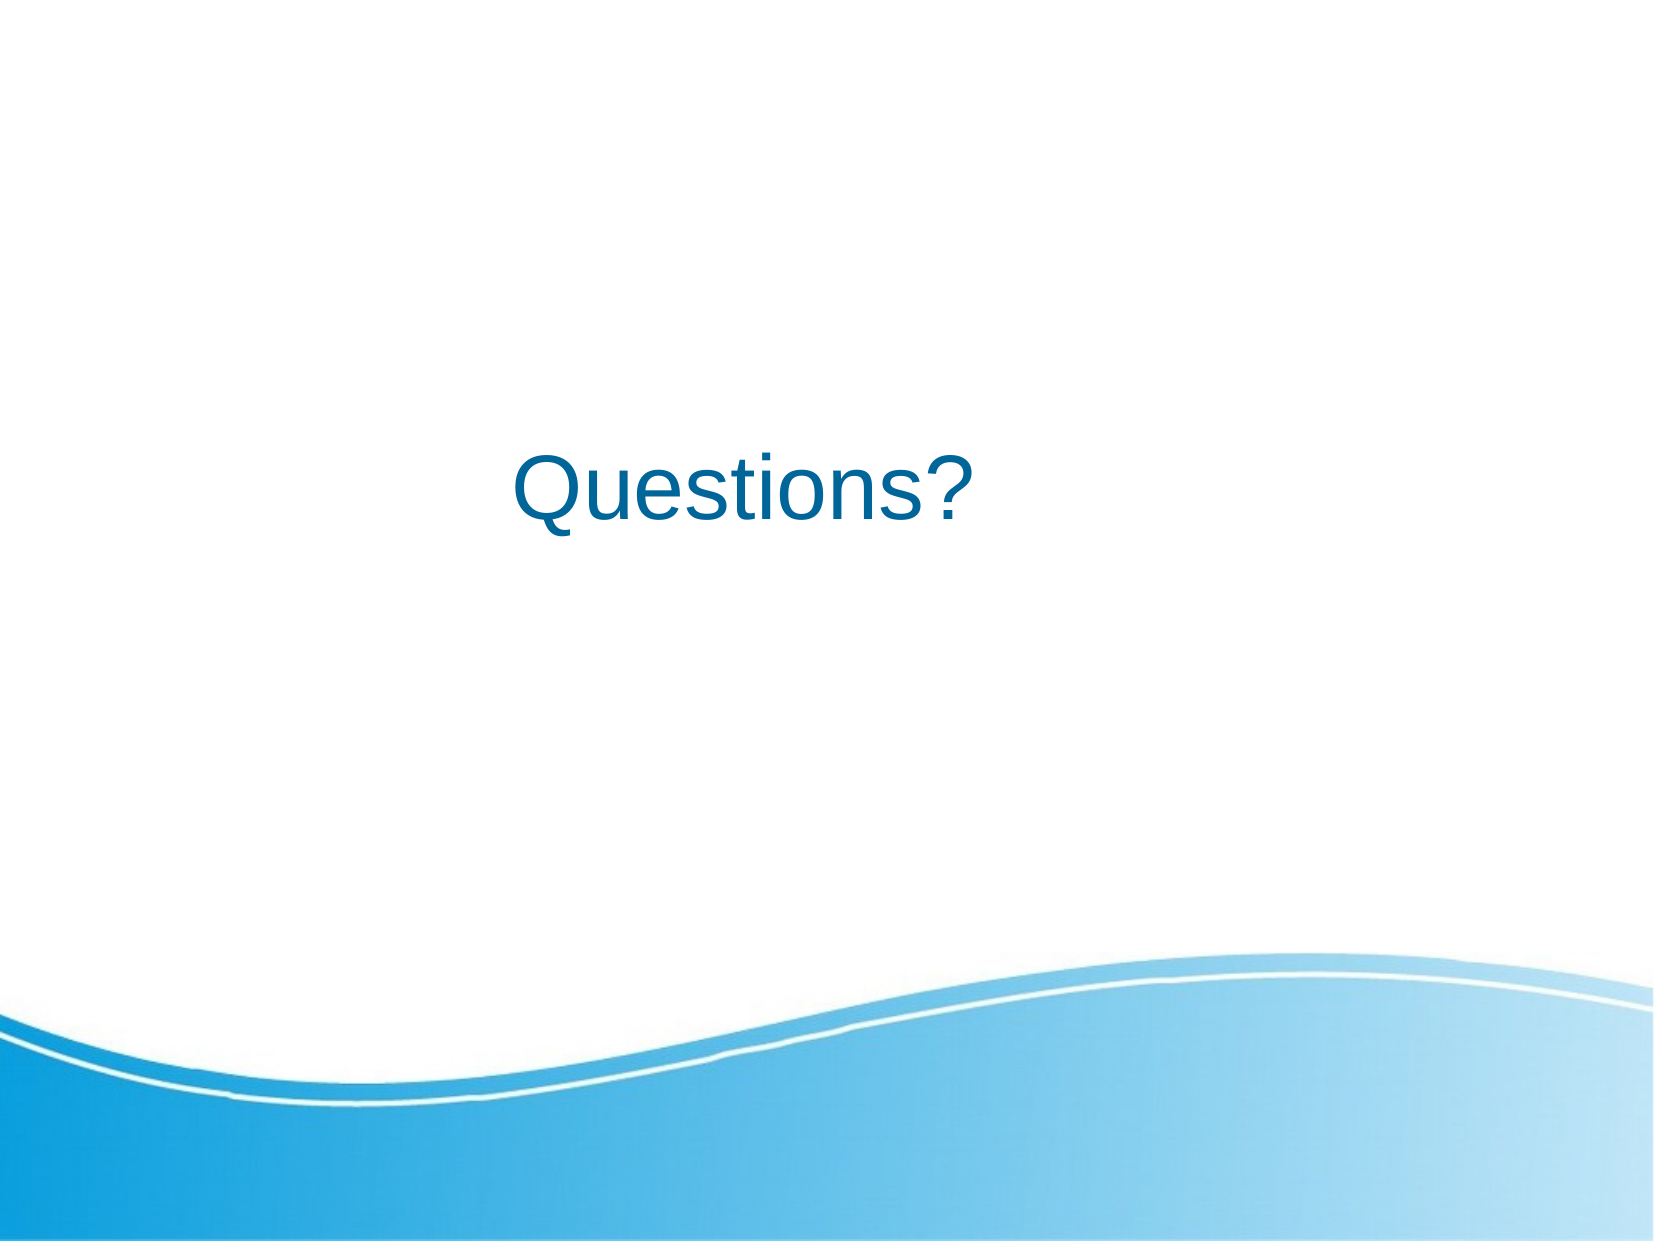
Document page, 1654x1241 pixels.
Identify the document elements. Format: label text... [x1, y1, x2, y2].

picture [0, 952, 1654, 1241]
title Questions? [0, 384, 1489, 592]
